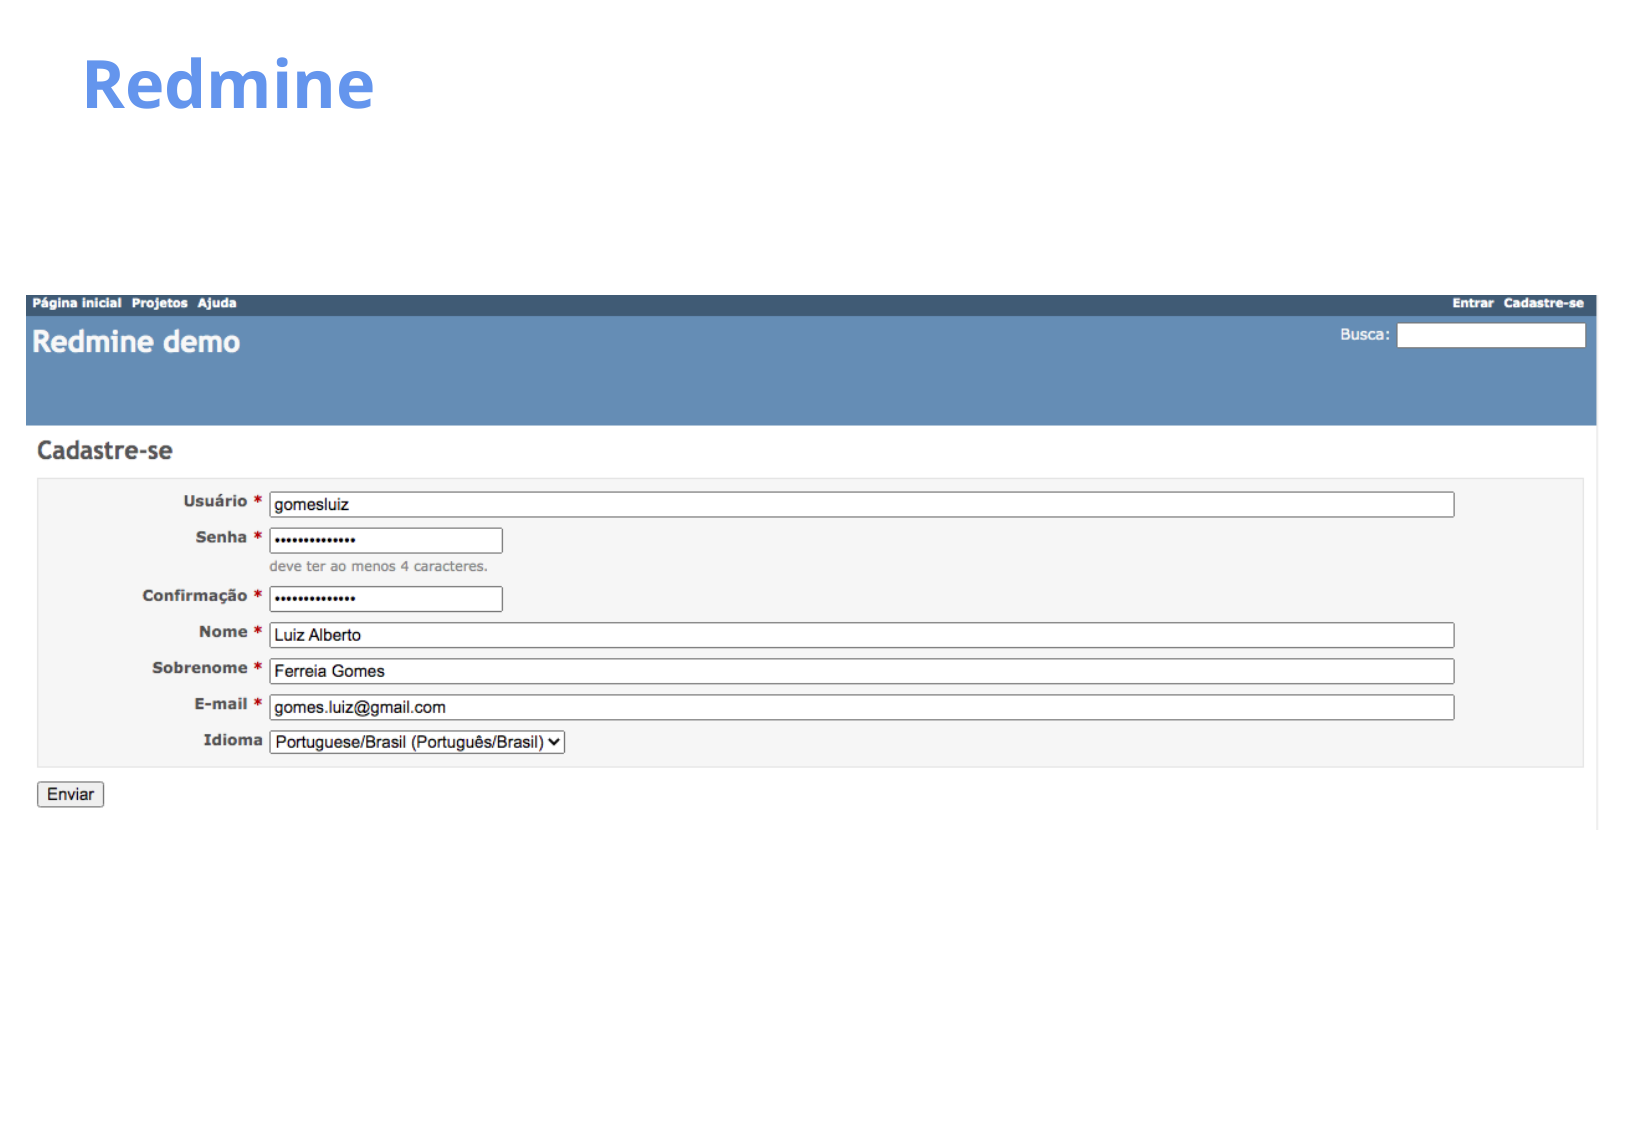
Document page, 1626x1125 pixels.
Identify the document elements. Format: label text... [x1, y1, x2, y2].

title Redmine [81, 41, 1544, 122]
picture [26, 295, 1599, 830]
